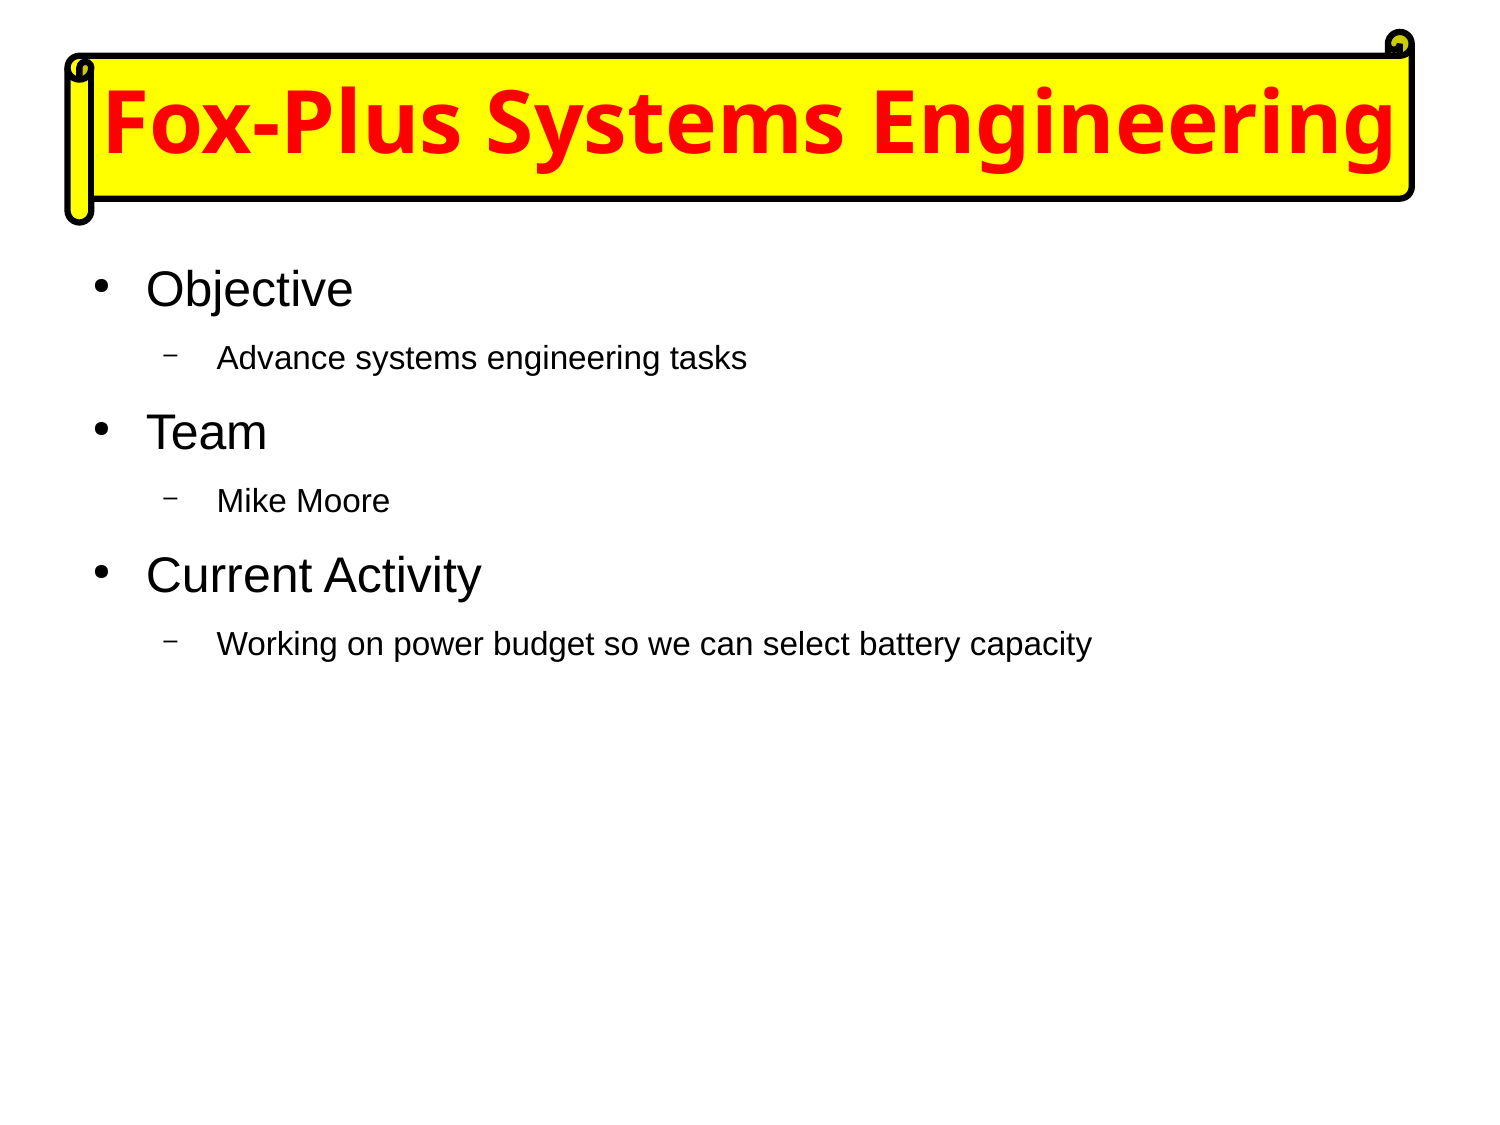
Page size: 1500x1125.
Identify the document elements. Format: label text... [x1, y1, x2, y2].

text_box [72, 31, 1412, 58]
list Objective Advance systems engineering tasks Team Mike Moore Current Activity Working on power budget so we can select battery capacity [75, 263, 1425, 916]
text_box [67, 179, 1412, 223]
text_box Fox-Plus Systems Engineering [0, 58, 1500, 179]
